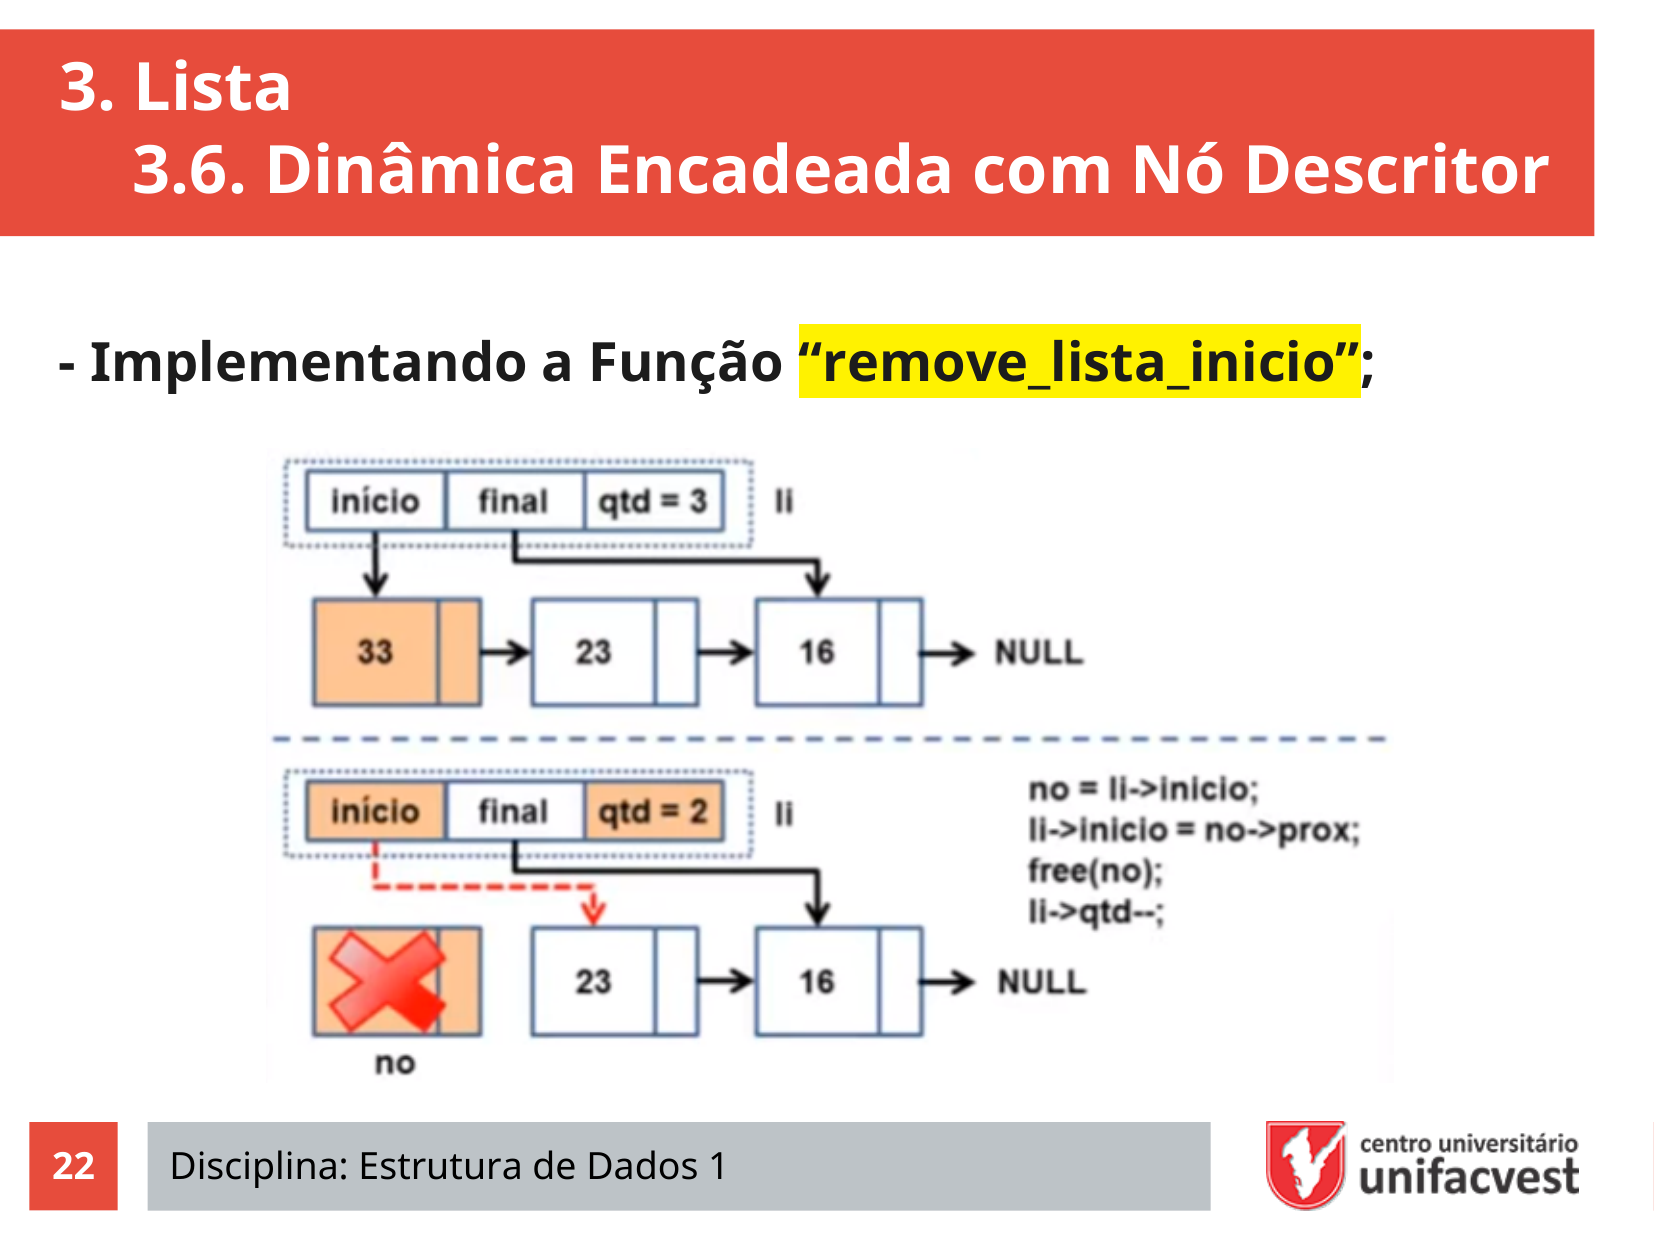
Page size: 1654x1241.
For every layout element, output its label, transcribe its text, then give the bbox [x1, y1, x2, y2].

text_box Disciplina: Estrutura de Dados 1 [154, 1132, 1205, 1196]
title 3. Lista 3.6. Dinâmica Encadeada com Nó Descritor [59, 59, 1595, 207]
text_box [1238, 1120, 1654, 1212]
list - Implementando a Função “remove_lista_inicio”; [59, 324, 1566, 1093]
picture [266, 448, 1394, 1083]
picture [1266, 1121, 1579, 1211]
